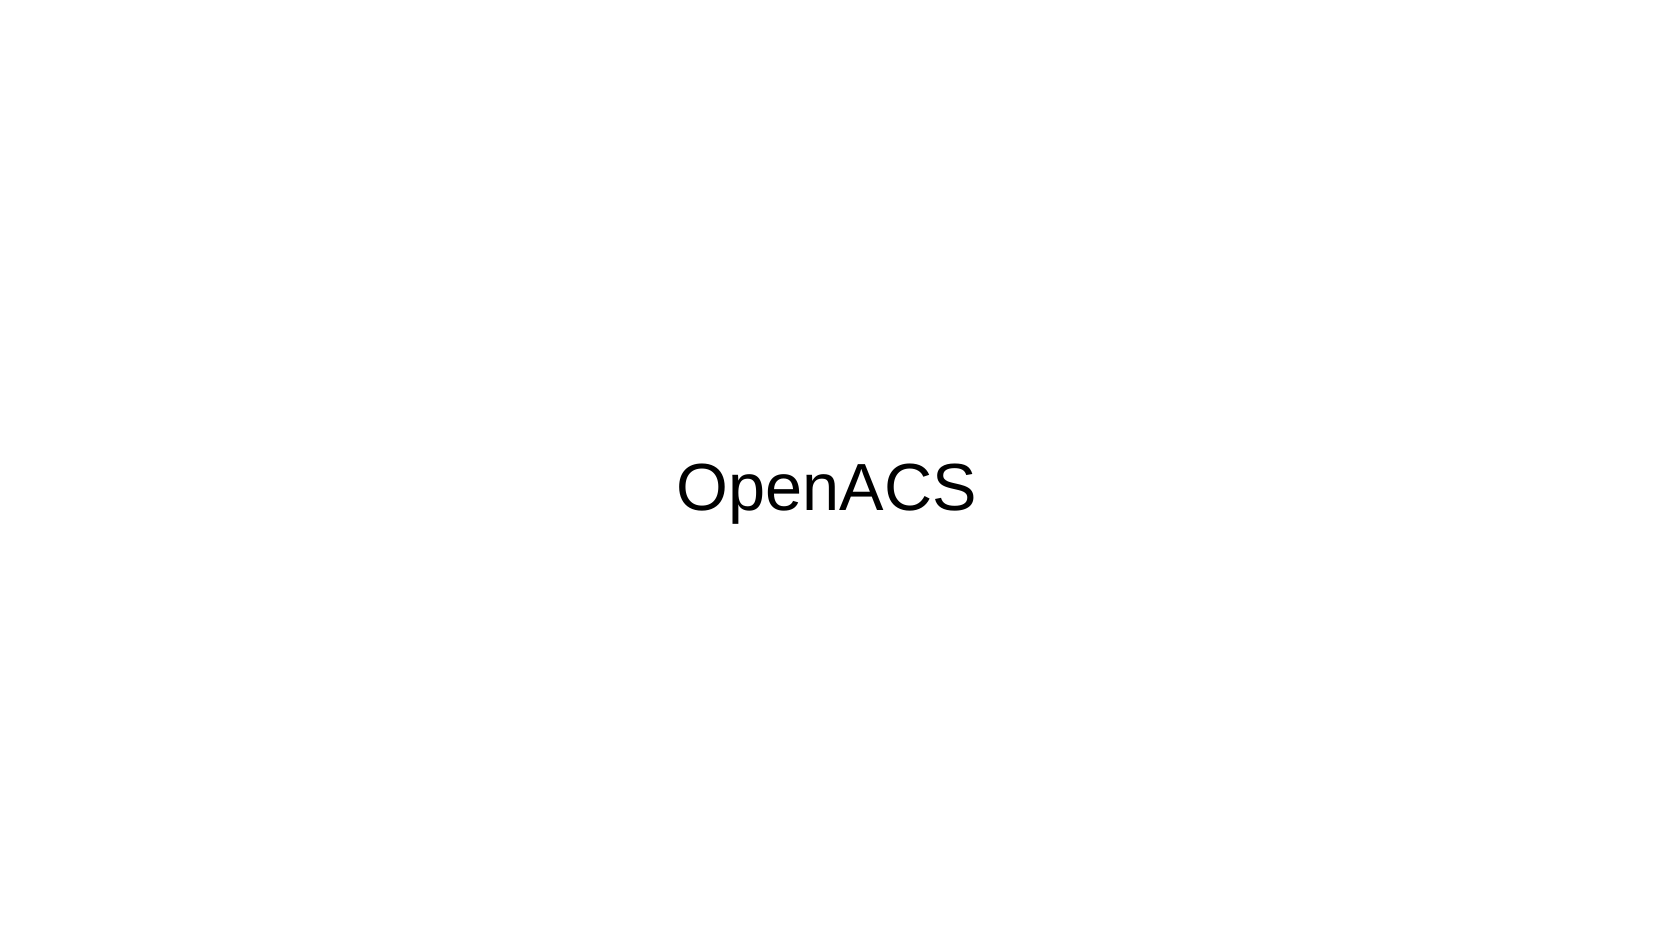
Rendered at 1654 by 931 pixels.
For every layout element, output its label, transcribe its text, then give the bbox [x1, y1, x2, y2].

subtitle OpenACS [82, 217, 1571, 758]
